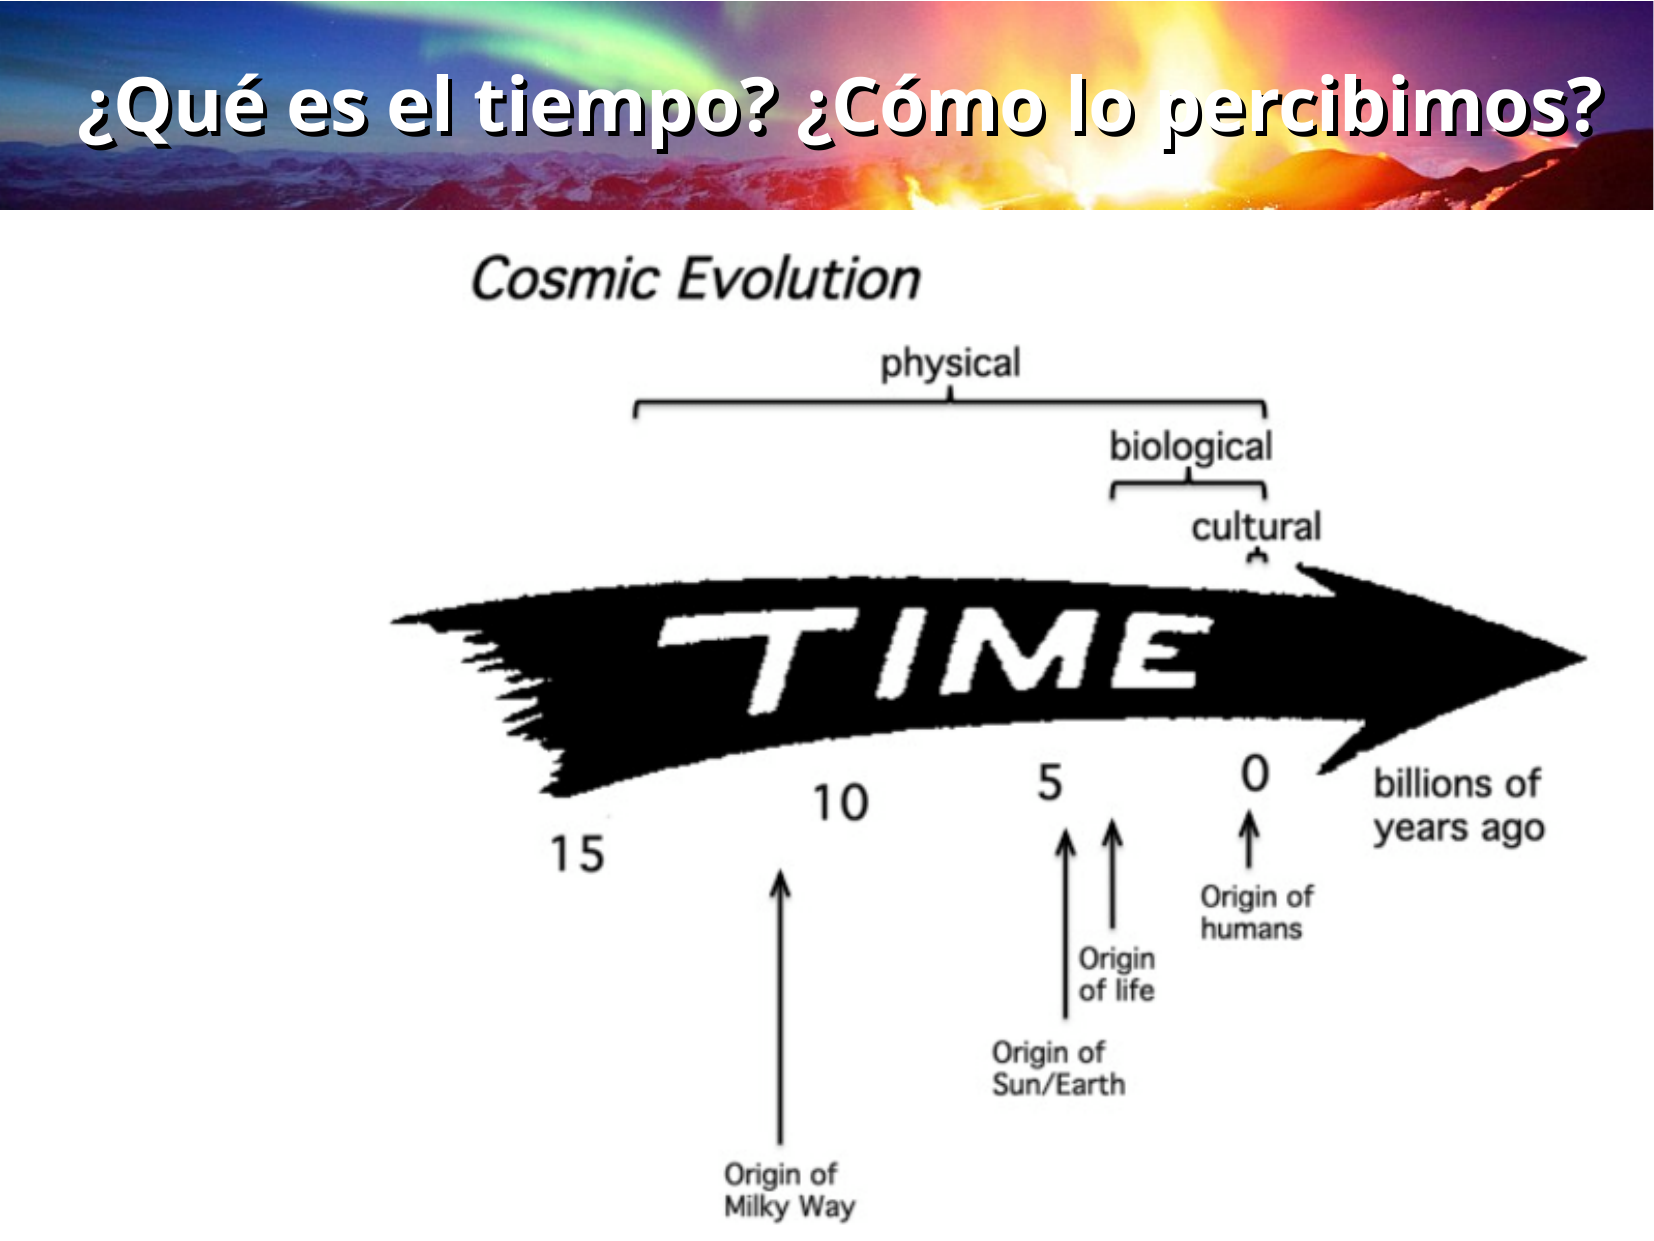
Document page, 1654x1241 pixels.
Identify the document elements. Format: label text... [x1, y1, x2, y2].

picture [0, 1, 1654, 210]
title ¿Qué es el tiempo? ¿Cómo lo percibimos? [45, 15, 1606, 191]
picture [41, 227, 1602, 1231]
